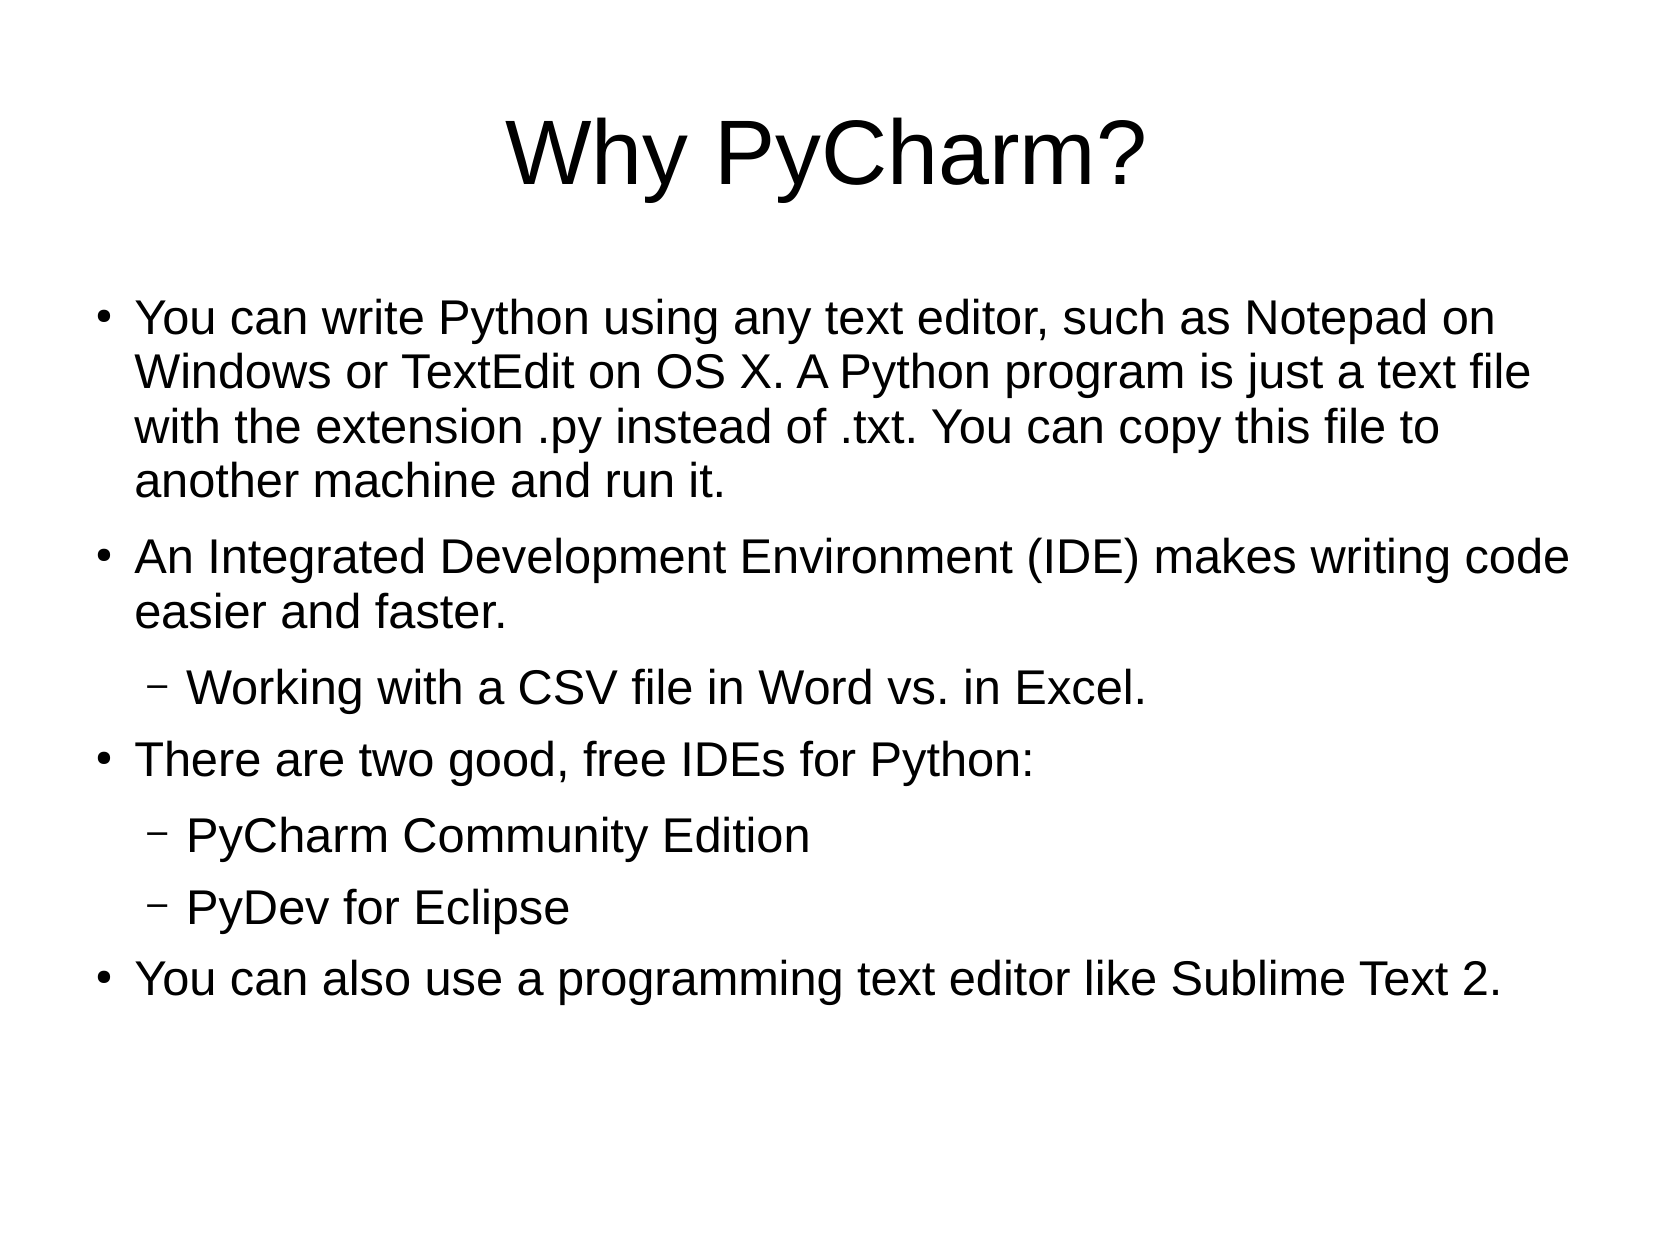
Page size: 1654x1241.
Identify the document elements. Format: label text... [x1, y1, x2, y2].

title Why PyCharm? [82, 49, 1571, 257]
list You can write Python using any text editor, such as Notepad on Windows or TextEdit on OS X. A Python program is just a text file with the extension .py instead of .txt. You can copy this file to another machine and run it. An Integrated Development Environment (IDE) makes writing code easier and faster. Working with a CSV file in Word vs. in Excel. There are two good, free IDEs for Python: PyCharm Community Edition PyDev for Eclipse You can also use a programming text editor like Sublime Text 2. [82, 290, 1571, 1010]
